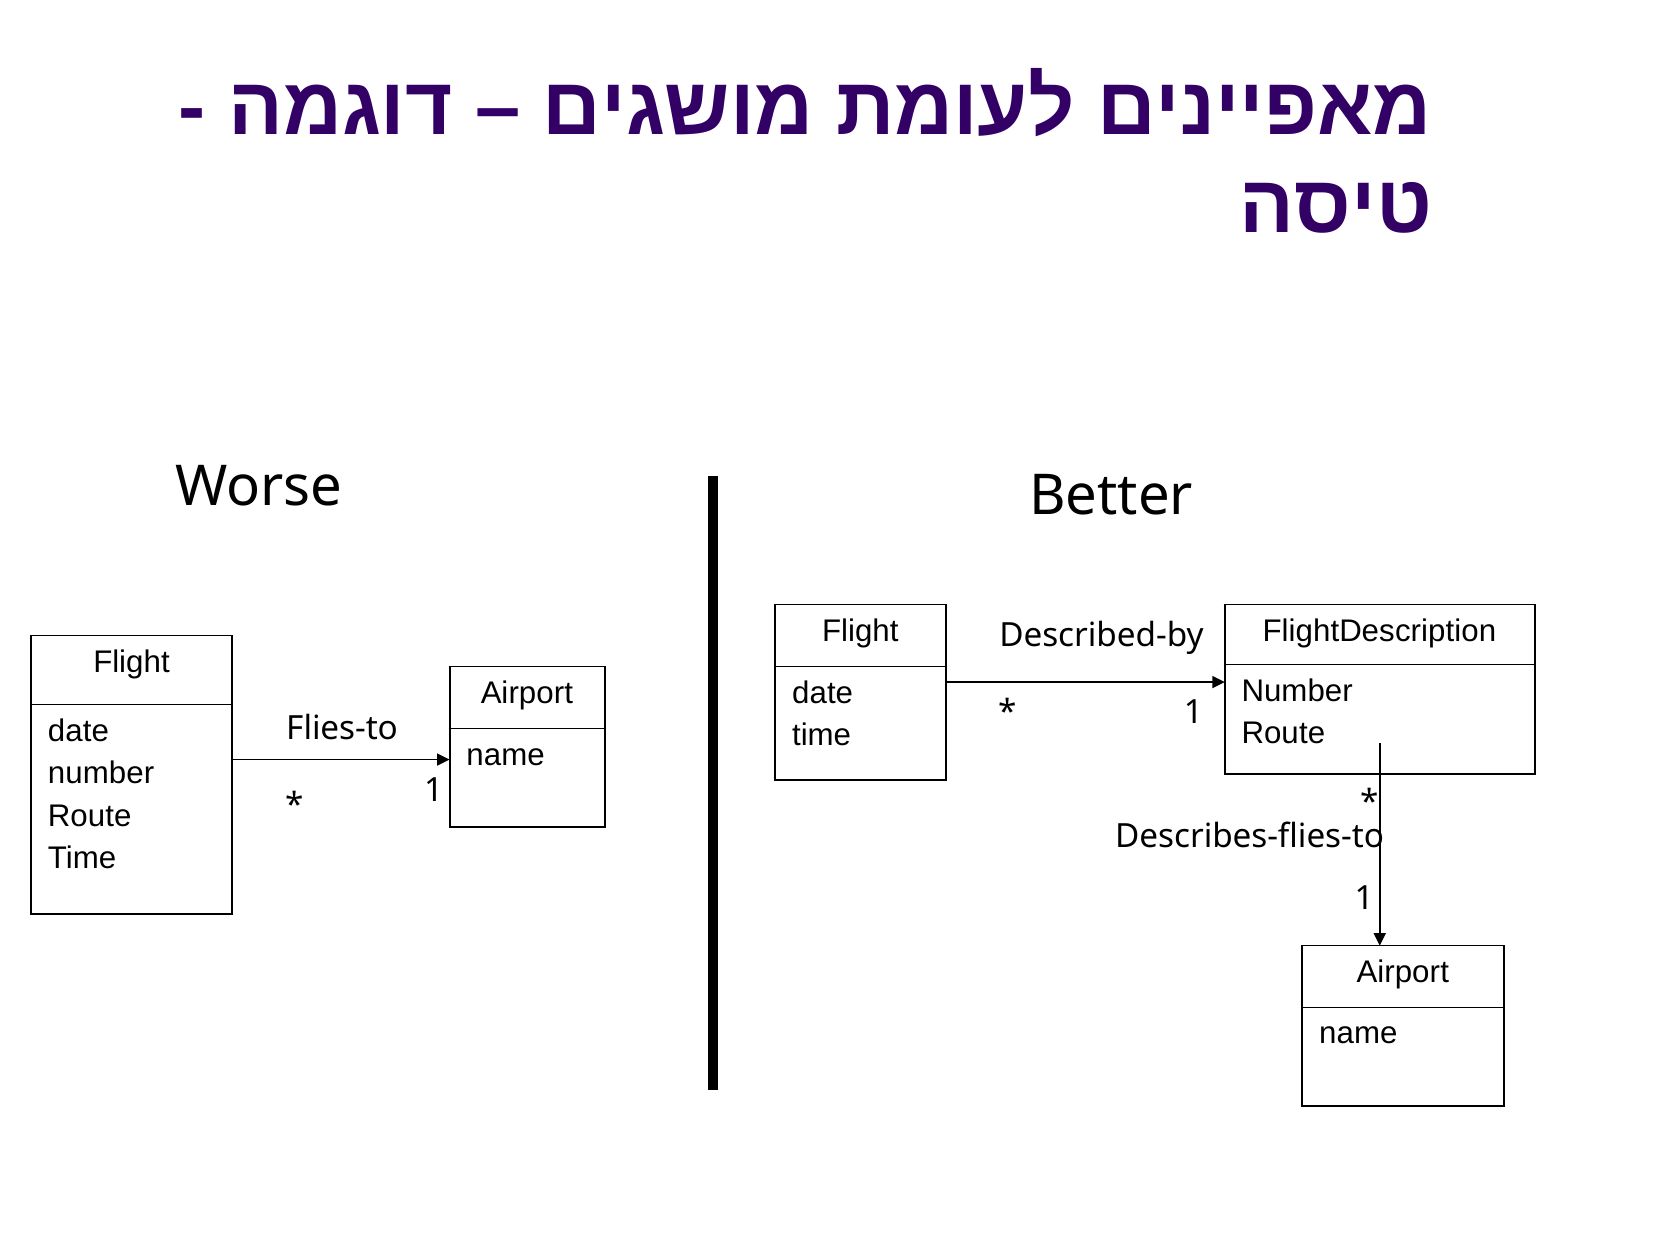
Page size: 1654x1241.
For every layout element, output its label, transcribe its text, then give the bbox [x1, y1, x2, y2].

table_header Flight [32, 636, 231, 704]
table_header Flight [776, 605, 945, 666]
table_cell date time [776, 667, 945, 779]
table_header Airport [1303, 946, 1503, 1007]
text_box Better [977, 449, 1211, 535]
table_header Airport [451, 667, 604, 728]
text_box Flies-to [233, 697, 416, 755]
text_box Describes-flies-to [1062, 806, 1402, 863]
table_cell date number Route Time [32, 705, 231, 913]
table_header FlightDescription [1226, 605, 1534, 664]
text_box * [1307, 772, 1396, 806]
title מאפיינים לעומת מושגים – דוגמה - טיסה [82, 22, 1447, 257]
text_box * [232, 774, 321, 832]
text_box Worse [122, 440, 360, 526]
table_cell name [1303, 1008, 1503, 1105]
table_cell Number Route [1226, 665, 1534, 773]
text_box 1 [371, 759, 461, 817]
text_box 1 [1131, 682, 1221, 739]
text_box 1 [1302, 867, 1391, 925]
text_box Described-by [947, 604, 1221, 662]
table_cell name [451, 729, 604, 826]
text_box * [945, 682, 1034, 739]
